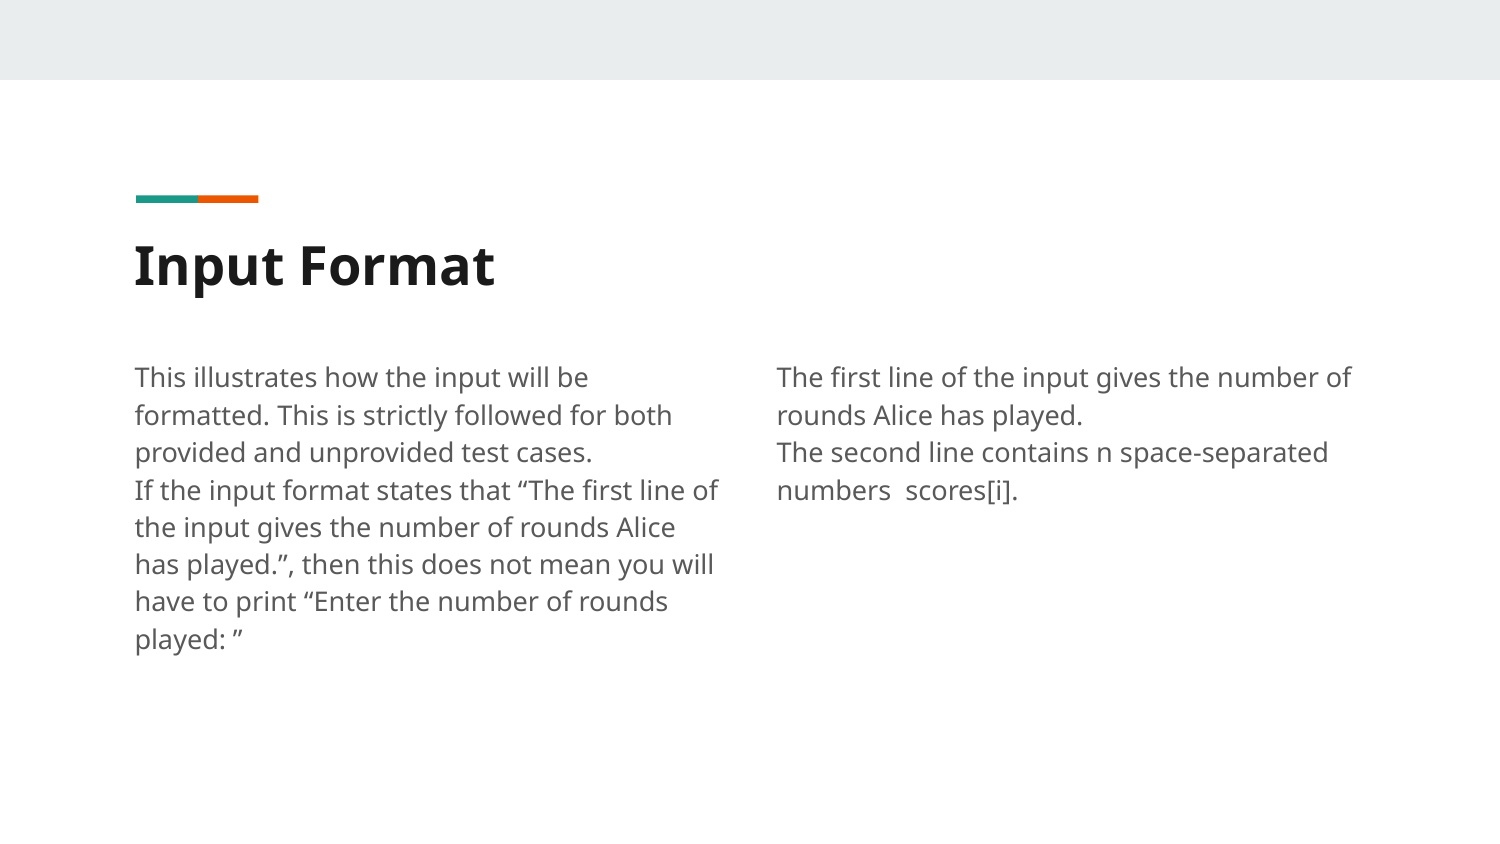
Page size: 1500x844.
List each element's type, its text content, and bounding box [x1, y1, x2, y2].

title Input Format [119, 216, 1381, 305]
list The first line of the input gives the number of rounds Alice has played. The second line contains n space-separated numbers scores[i]. [761, 341, 1381, 712]
list This illustrates how the input will be formatted. This is strictly followed for both provided and unprovided test cases. If the input format states that “The first line of the input gives the number of rounds Alice has played.”, then this does not mean you will have to print “Enter the number of rounds played: ” [119, 341, 739, 712]
